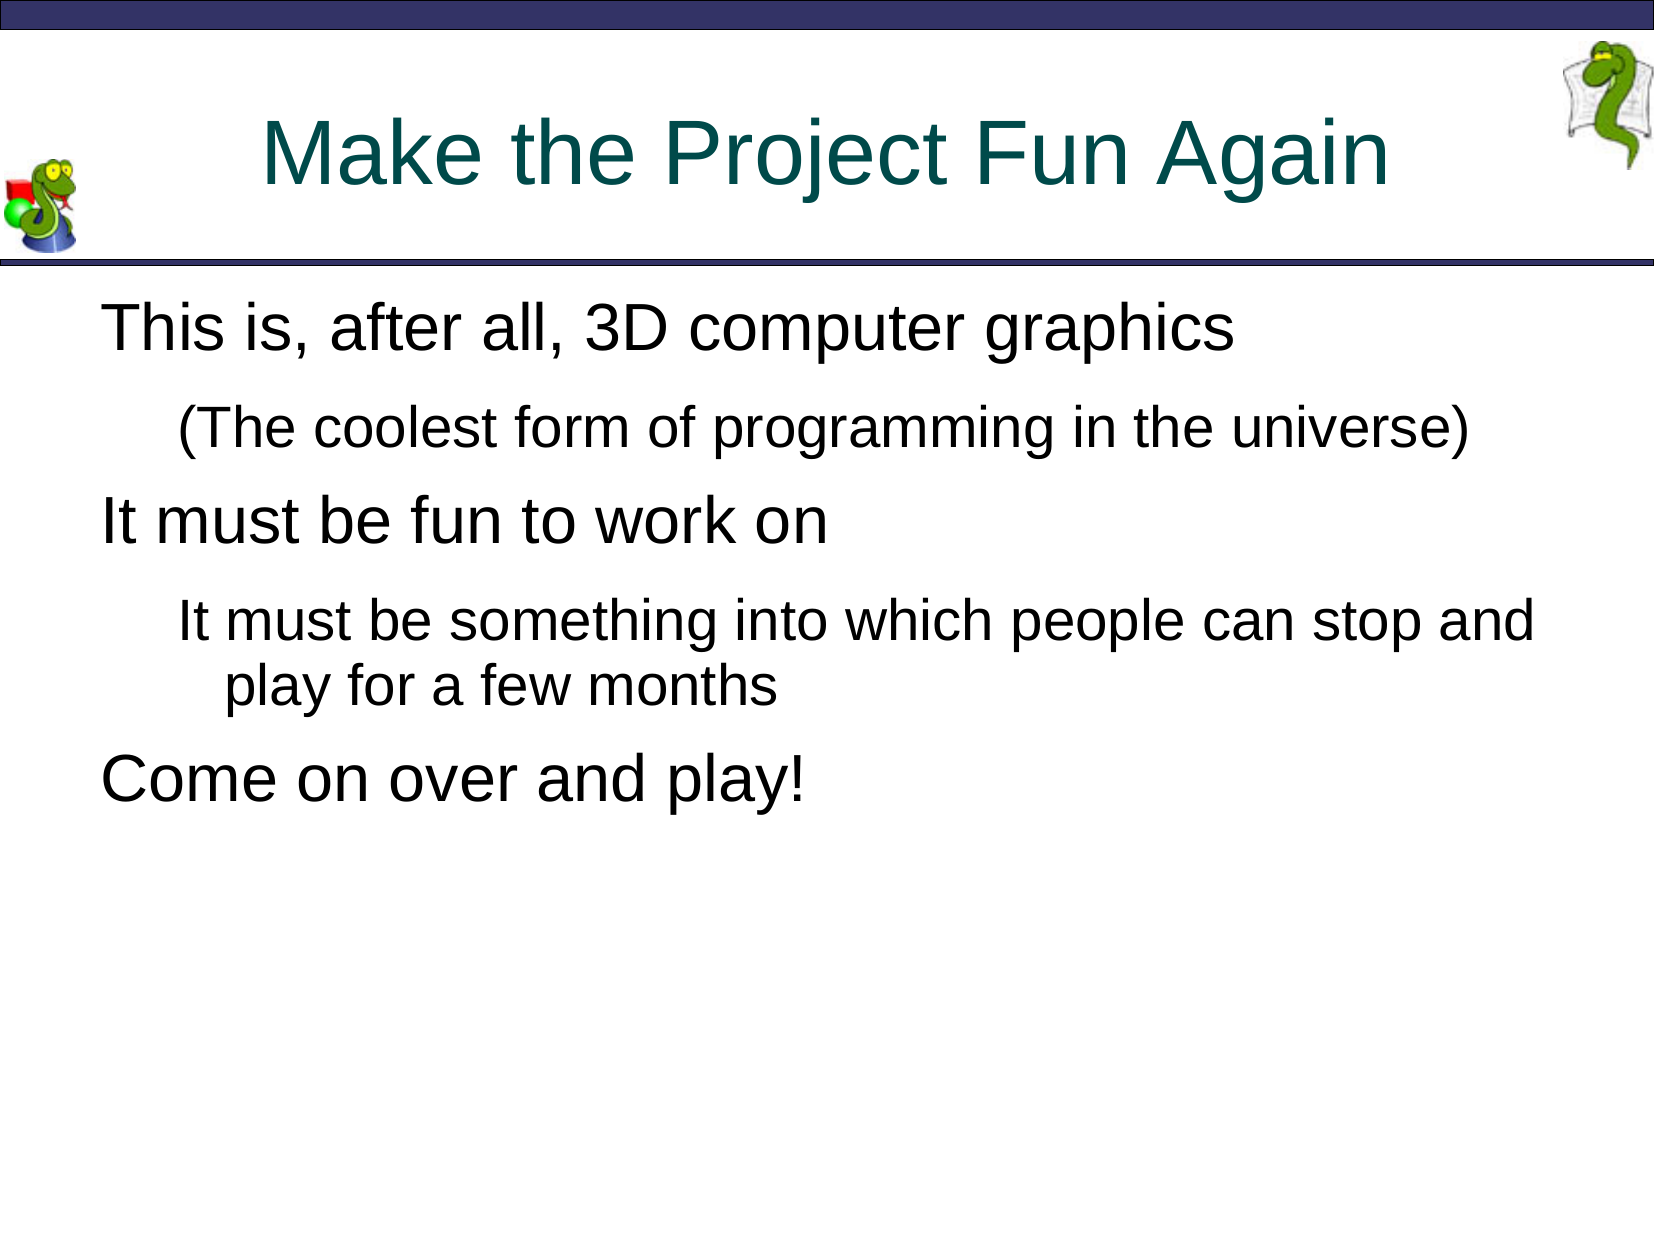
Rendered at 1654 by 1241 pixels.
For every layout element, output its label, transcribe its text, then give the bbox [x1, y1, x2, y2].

picture [4, 159, 76, 253]
picture [1563, 41, 1654, 170]
list This is, after all, 3D computer graphics (The coolest form of programming in the universe) It must be fun to work on It must be something into which people can stop and play for a few months Come on over and play! [82, 290, 1571, 1109]
title Make the Project Fun Again [82, 49, 1571, 257]
